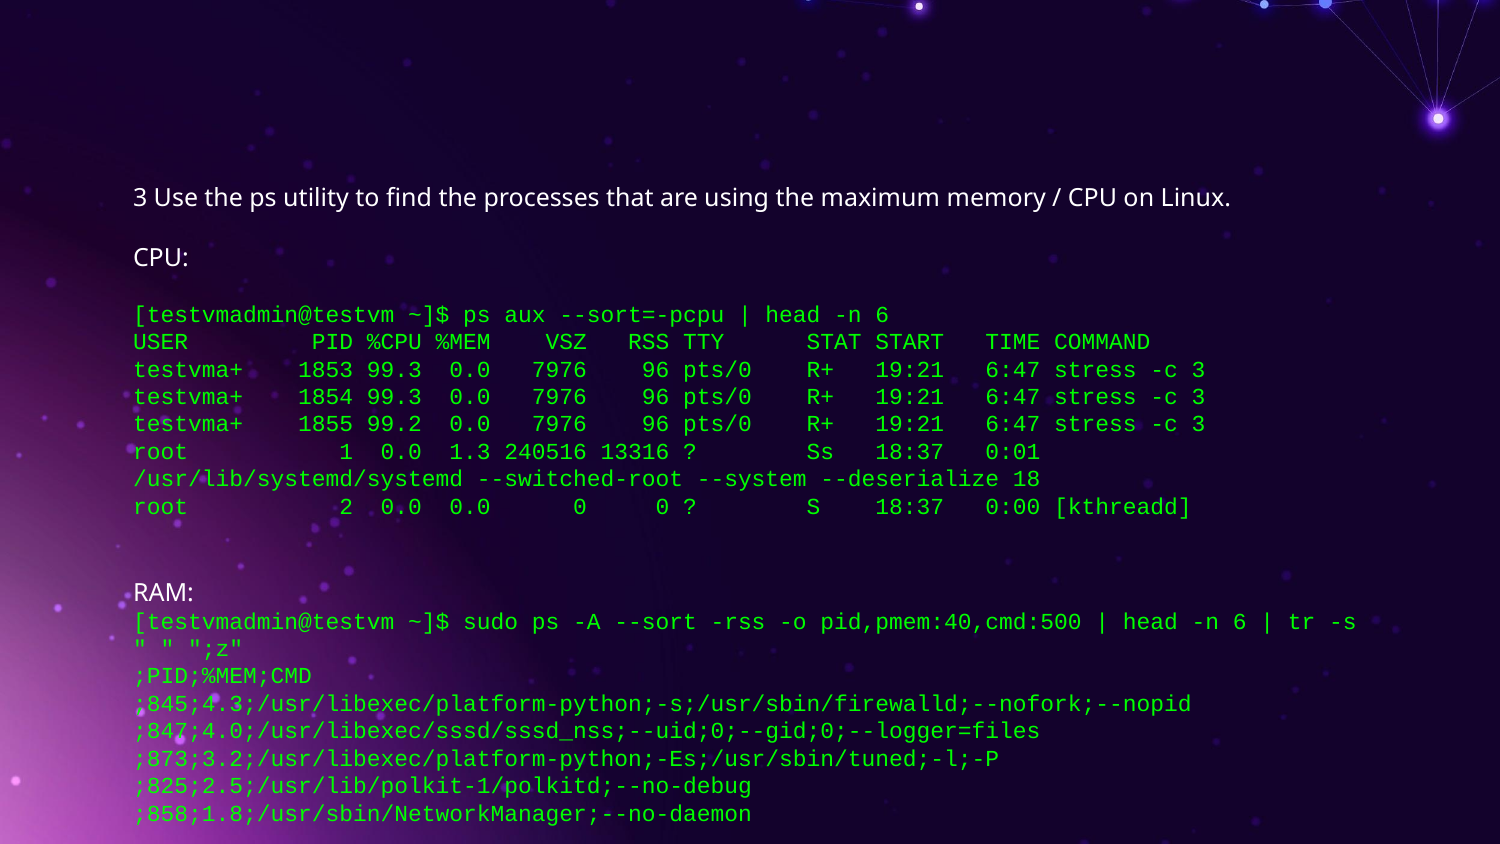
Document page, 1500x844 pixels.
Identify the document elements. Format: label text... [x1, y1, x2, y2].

picture [0, 0, 1500, 844]
list 3 Use the ps utility to find the processes that are using the maximum memory / CPU on Linux. CPU: [testvmadmin@testvm ~]$ ps aux --sort=-pcpu | head -n 6 USER PID %CPU %MEM VSZ RSS TTY STAT START TIME COMMAND testvma+ 1853 99.3 0.0 7976 96 pts/0 R+ 19:21 6:47 stress -c 3 testvma+ 1854 99.3 0.0 7976 96 pts/0 R+ 19:21 6:47 stress -c 3 testvma+ 1855 99.2 0.0 7976 96 pts/0 R+ 19:21 6:47 stress -c 3 root 1 0.0 1.3 240516 13316 ? Ss 18:37 0:01 /usr/lib/systemd/systemd --switched-root --system --deserialize 18 root 2 0.0 0.0 0 0 ? S 18:37 0:00 [kthreadd] RAM: [testvmadmin@testvm ~]$ sudo ps -A --sort -rss -o pid,pmem:40,cmd:500 | head -n 6 | tr -s " " ";z" ;PID;%MEM;CMD ;845;4.3;/usr/libexec/platform-python;-s;/usr/sbin/firewalld;--nofork;--nopid ;847;4.0;/usr/libexec/sssd/sssd_nss;--uid;0;--gid;0;--logger=files ;873;3.2;/usr/libexec/platform-python;-Es;/usr/sbin/tuned;-l;-P ;825;2.5;/usr/lib/polkit-1/polkitd;--no-debug ;858;1.8;/usr/sbin/NetworkManager;--no-daemon [118, 166, 1382, 788]
